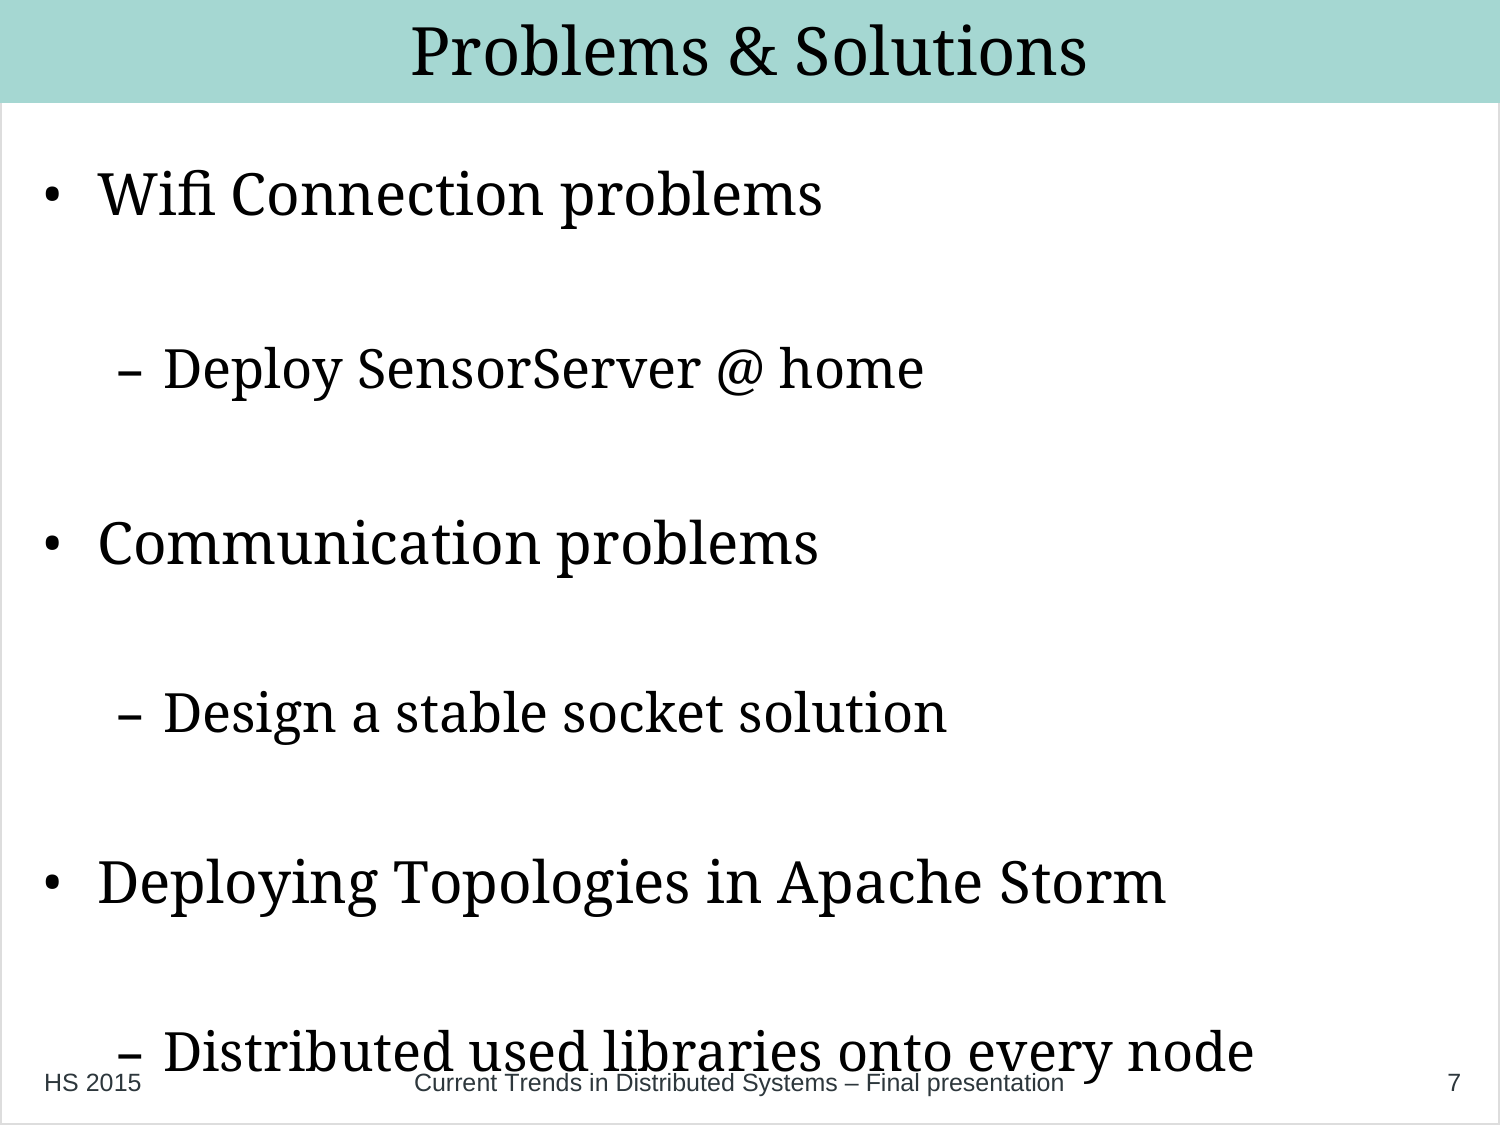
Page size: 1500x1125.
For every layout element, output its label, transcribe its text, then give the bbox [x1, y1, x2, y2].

list Wifi Connection problems Deploy SensorServer @ home Communication problems Design a stable socket solution Deploying Topologies in Apache Storm Distributed used libraries onto every node [26, 145, 1477, 1125]
title Problems & Solutions [0, 0, 1500, 100]
